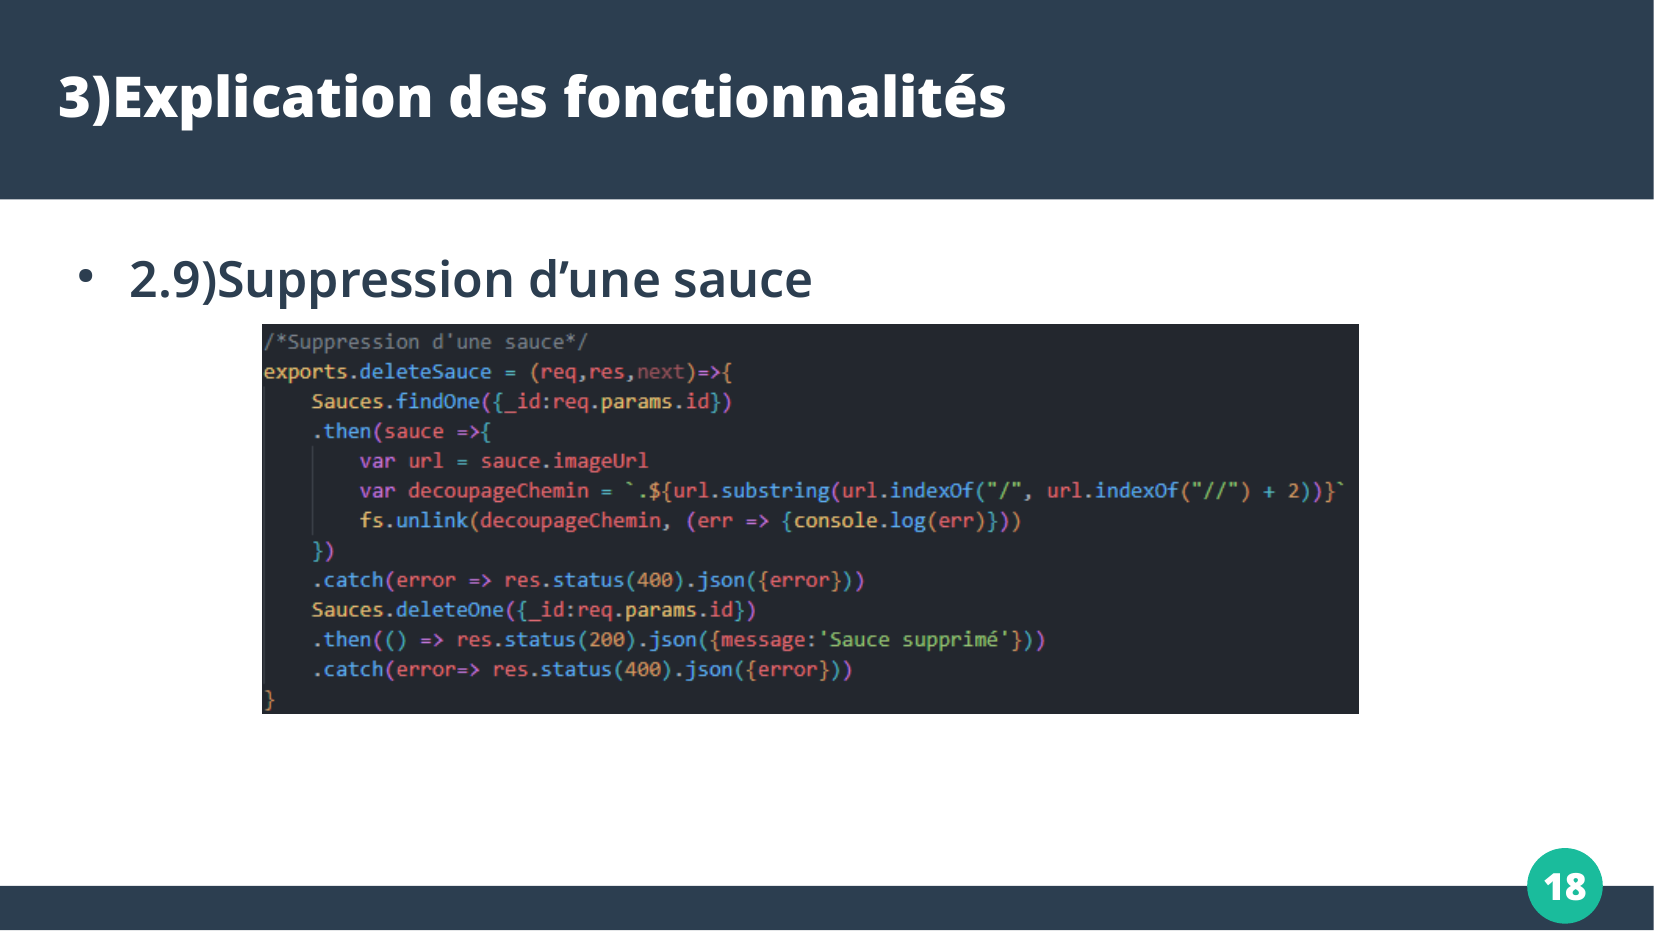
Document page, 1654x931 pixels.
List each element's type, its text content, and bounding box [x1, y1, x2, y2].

list 2.9)Suppression d’une sauce [59, 243, 1595, 864]
picture [262, 324, 1359, 714]
title 3)Explication des fonctionnalités [59, 37, 1595, 155]
